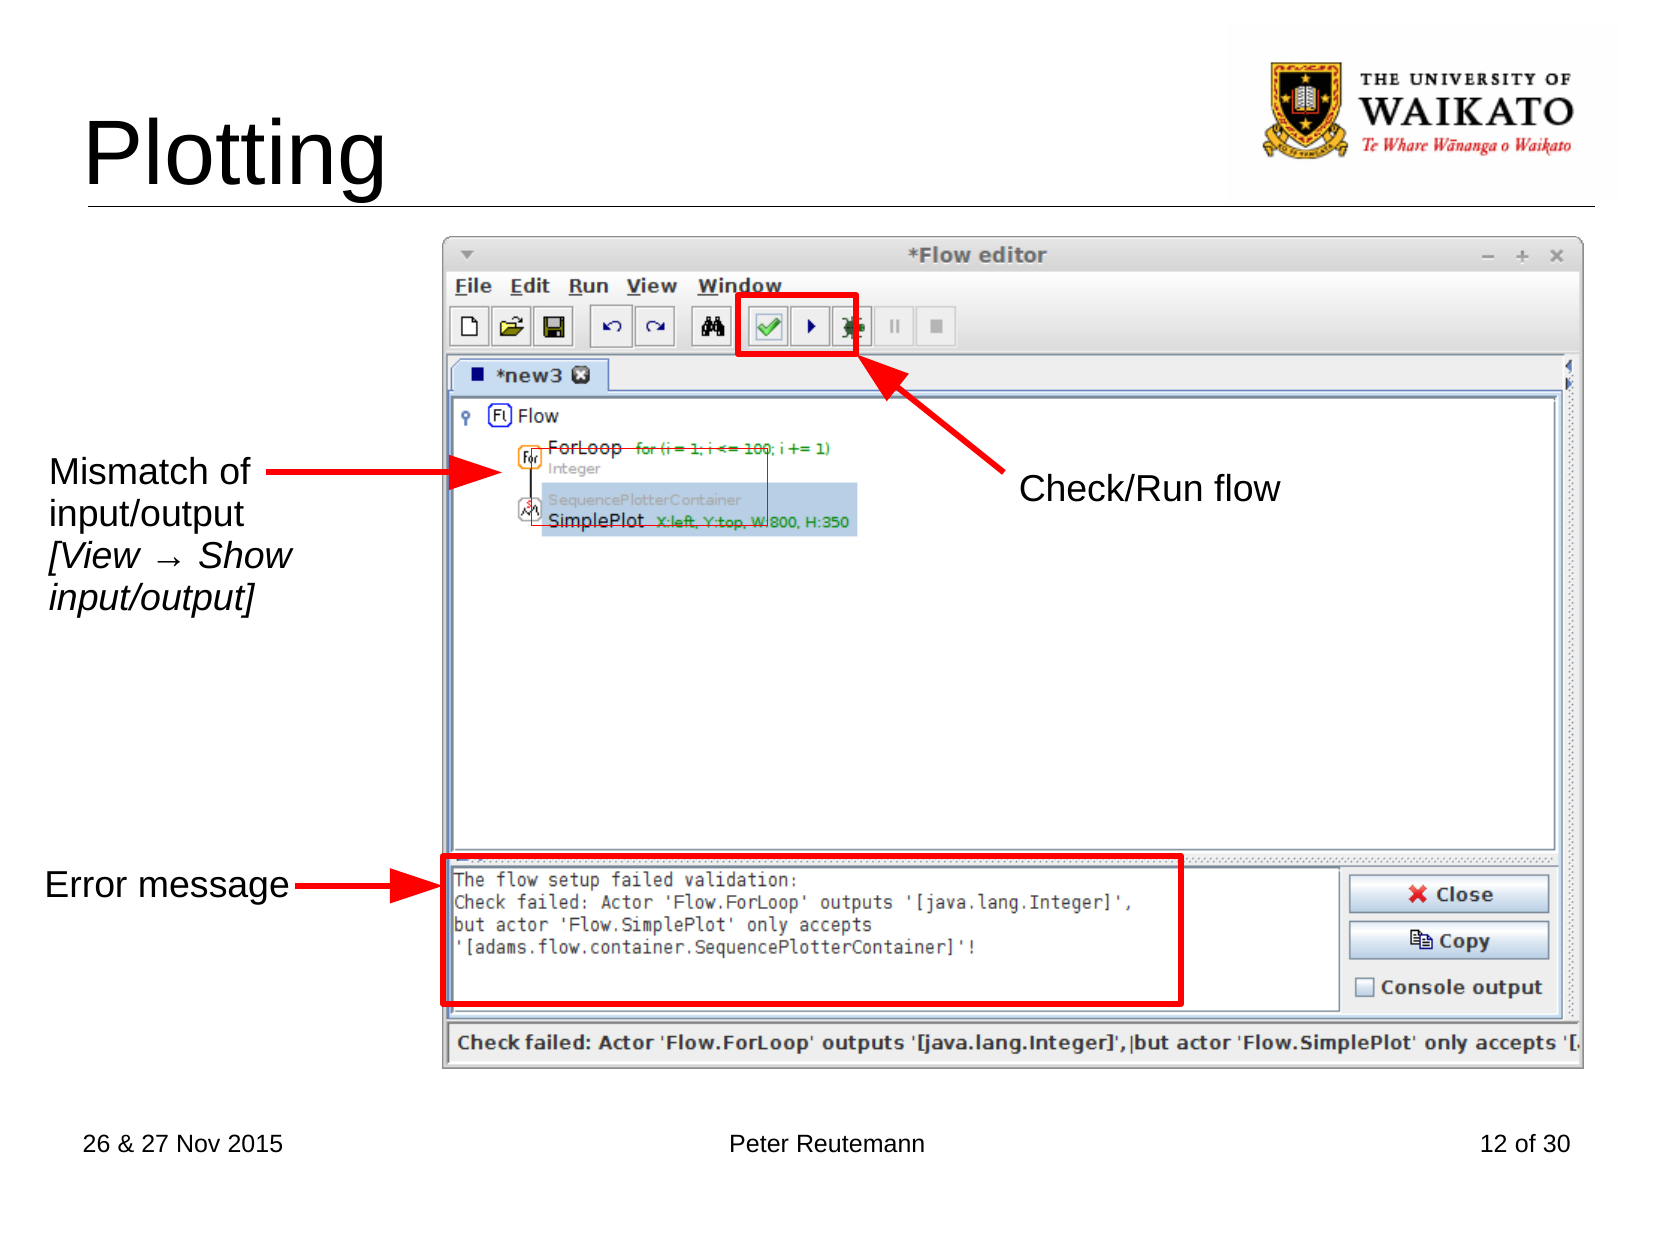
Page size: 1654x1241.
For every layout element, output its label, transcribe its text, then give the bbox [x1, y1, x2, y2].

picture [442, 236, 1584, 1069]
picture [1228, 24, 1619, 201]
picture [446, 859, 1178, 1001]
text_box Mismatch of input/output [View → Show input/output] [34, 442, 307, 626]
text_box Error message [29, 856, 305, 941]
title Plotting [82, 49, 1571, 257]
text_box Check/Run flow [1003, 460, 1296, 518]
